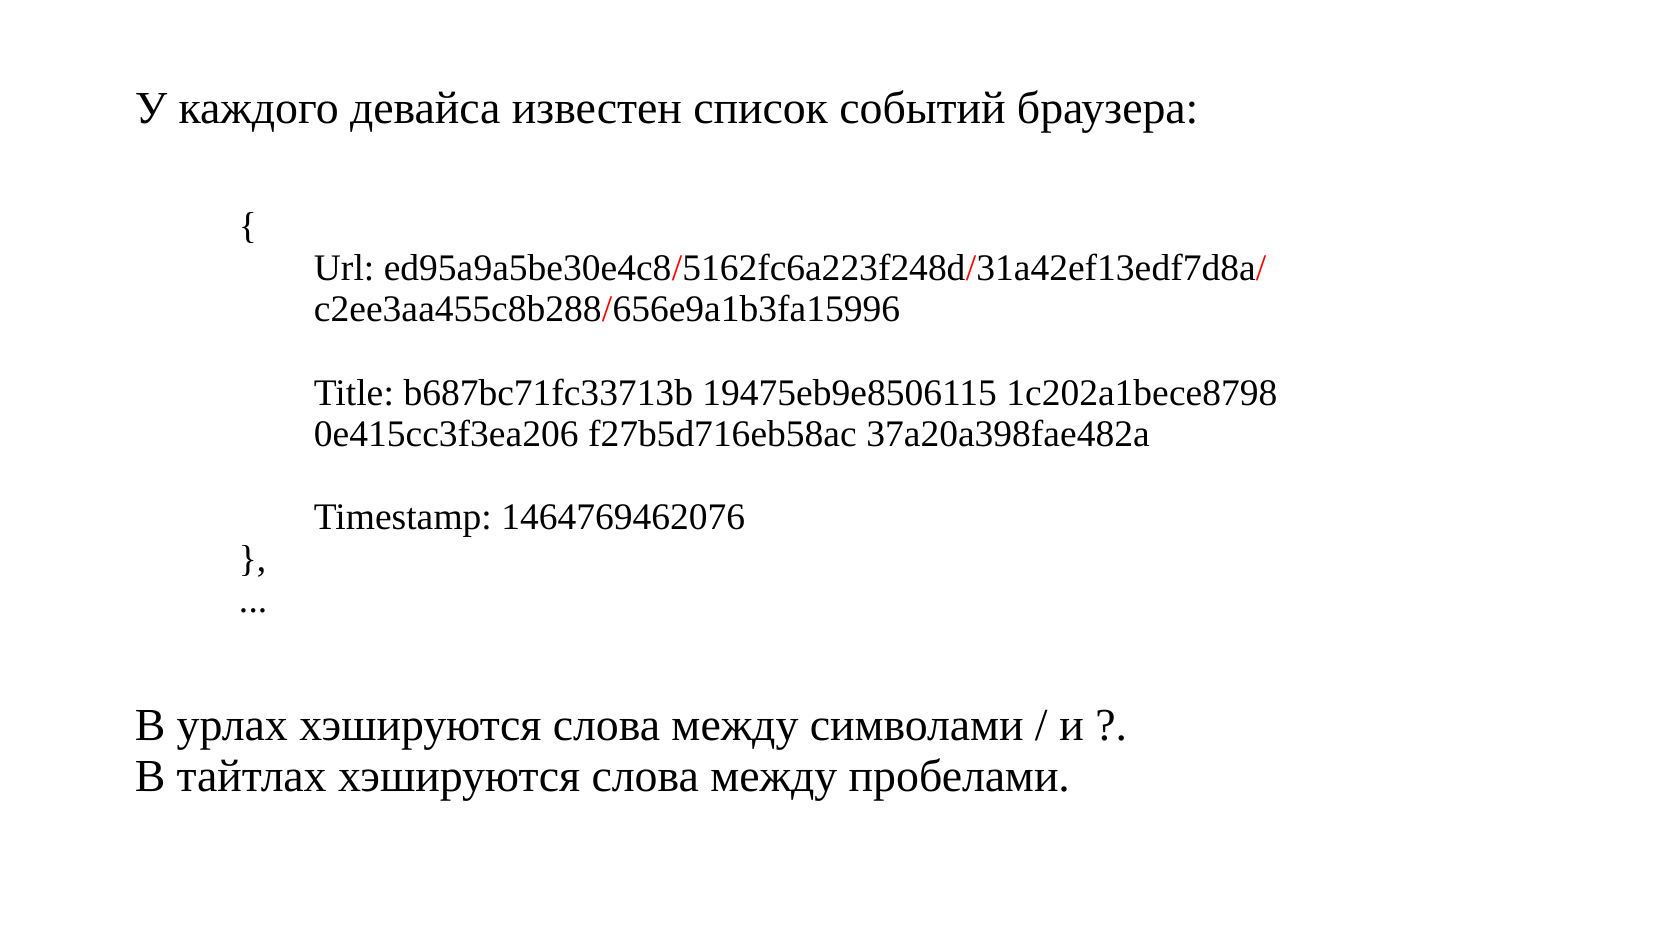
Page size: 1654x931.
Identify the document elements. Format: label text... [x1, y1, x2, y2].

text_box В урлах хэшируются слова между символами / и ?. В тайтлах хэшируются слова между пробелами. [120, 692, 1144, 810]
text_box { Url: ed95a9a5be30e4c8/5162fc6a223f248d/31a42ef13edf7d8a/ c2ee3aa455c8b288/656e9a1b3fa15996 Title: b687bc71fc33713b 19475eb9e8506115 1c202a1bece8798 0e415cc3f3ea206 f27b5d716eb58ac 37a20a398fae482a Timestamp: 1464769462076 }, ... [224, 198, 1405, 633]
text_box У каждого девайса известен список событий браузера: [120, 75, 1214, 141]
